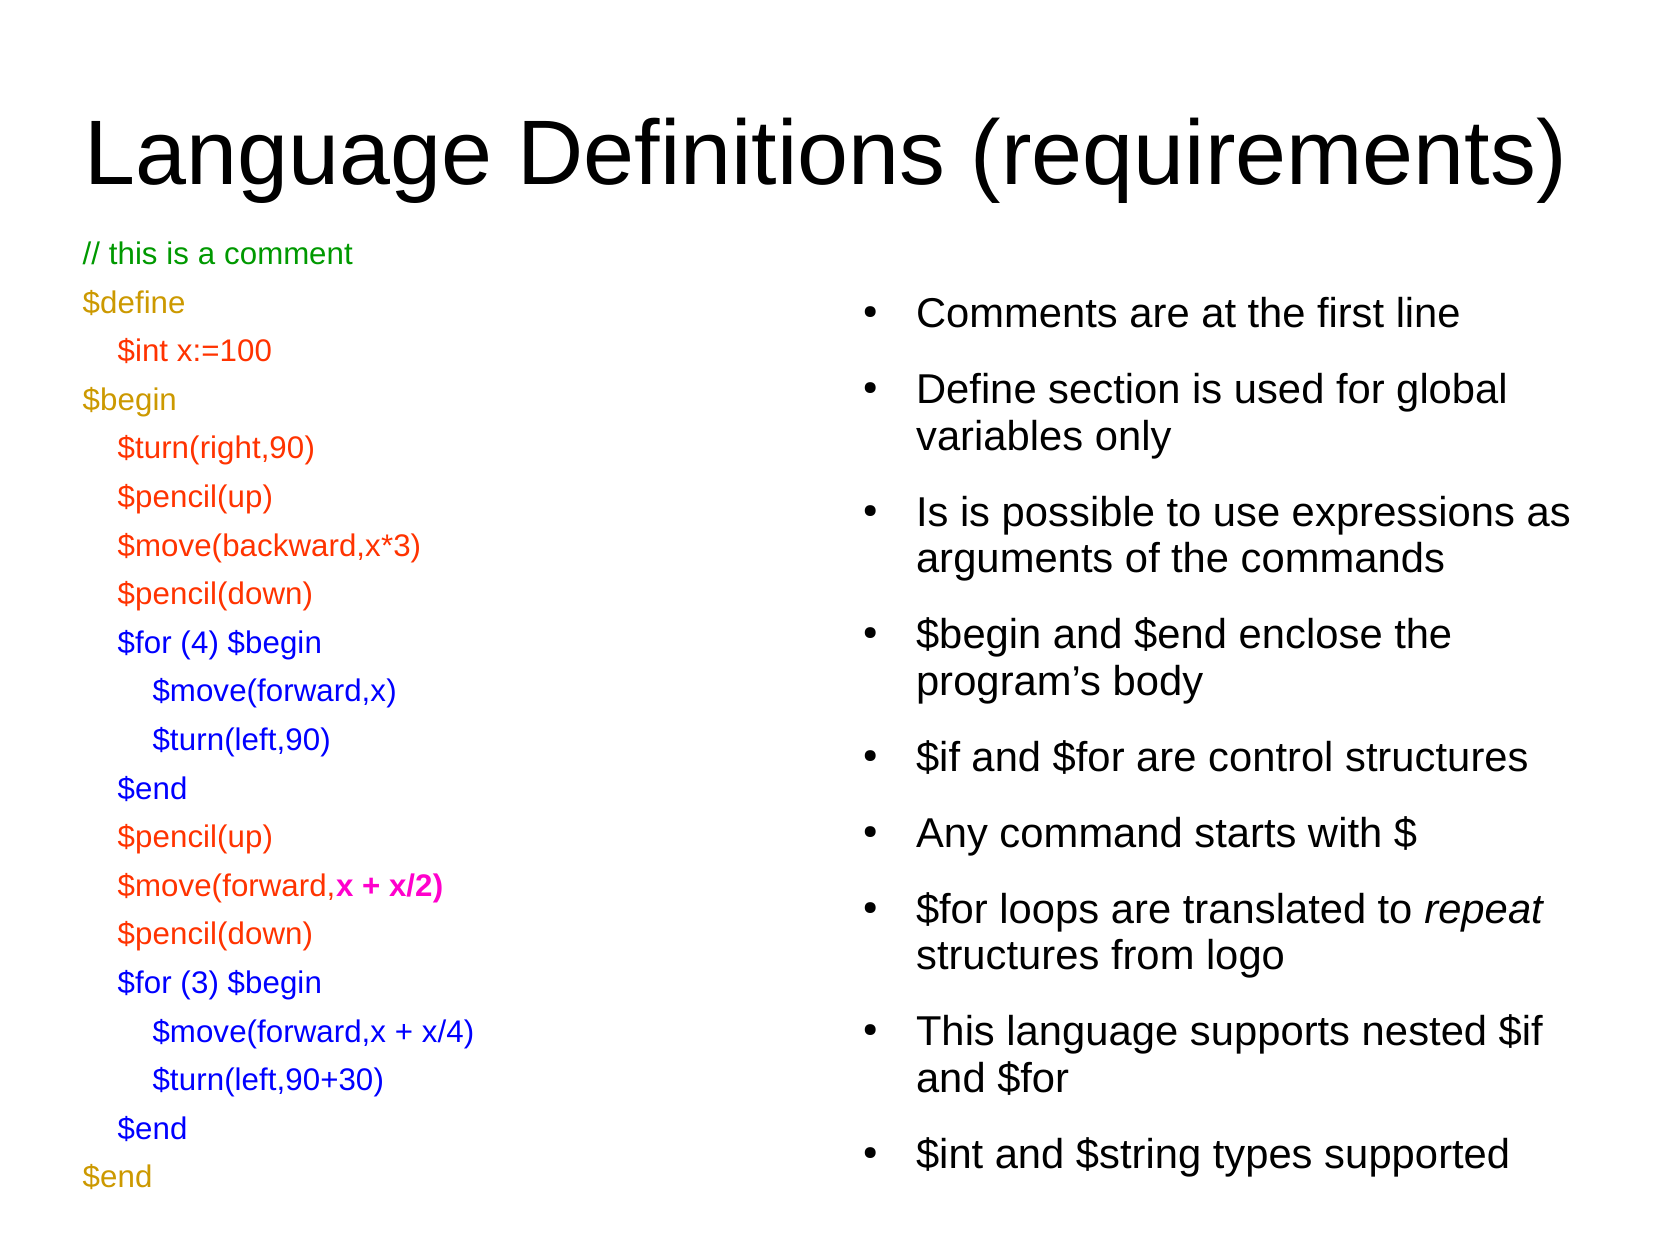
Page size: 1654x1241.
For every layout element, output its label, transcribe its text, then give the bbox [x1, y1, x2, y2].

list Comments are at the first line Define section is used for global variables only Is is possible to use expressions as arguments of the commands $begin and $end enclose the program’s body $if and $for are control structures Any command starts with $ $for loops are translated to repeat structures from logo This language supports nested $if and $for $int and $string types supported [845, 290, 1572, 1193]
title Language Definitions (requirements) [82, 49, 1571, 257]
list // this is a comment $define $int x:=100 $begin $turn(right,90) $pencil(up) $move(backward,x*3) $pencil(down) $for (4) $begin $move(forward,x) $turn(left,90) $end $pencil(up) $move(forward,x + x/2) $pencil(down) $for (3) $begin $move(forward,x + x/4) $turn(left,90+30) $end $end [82, 236, 809, 1205]
